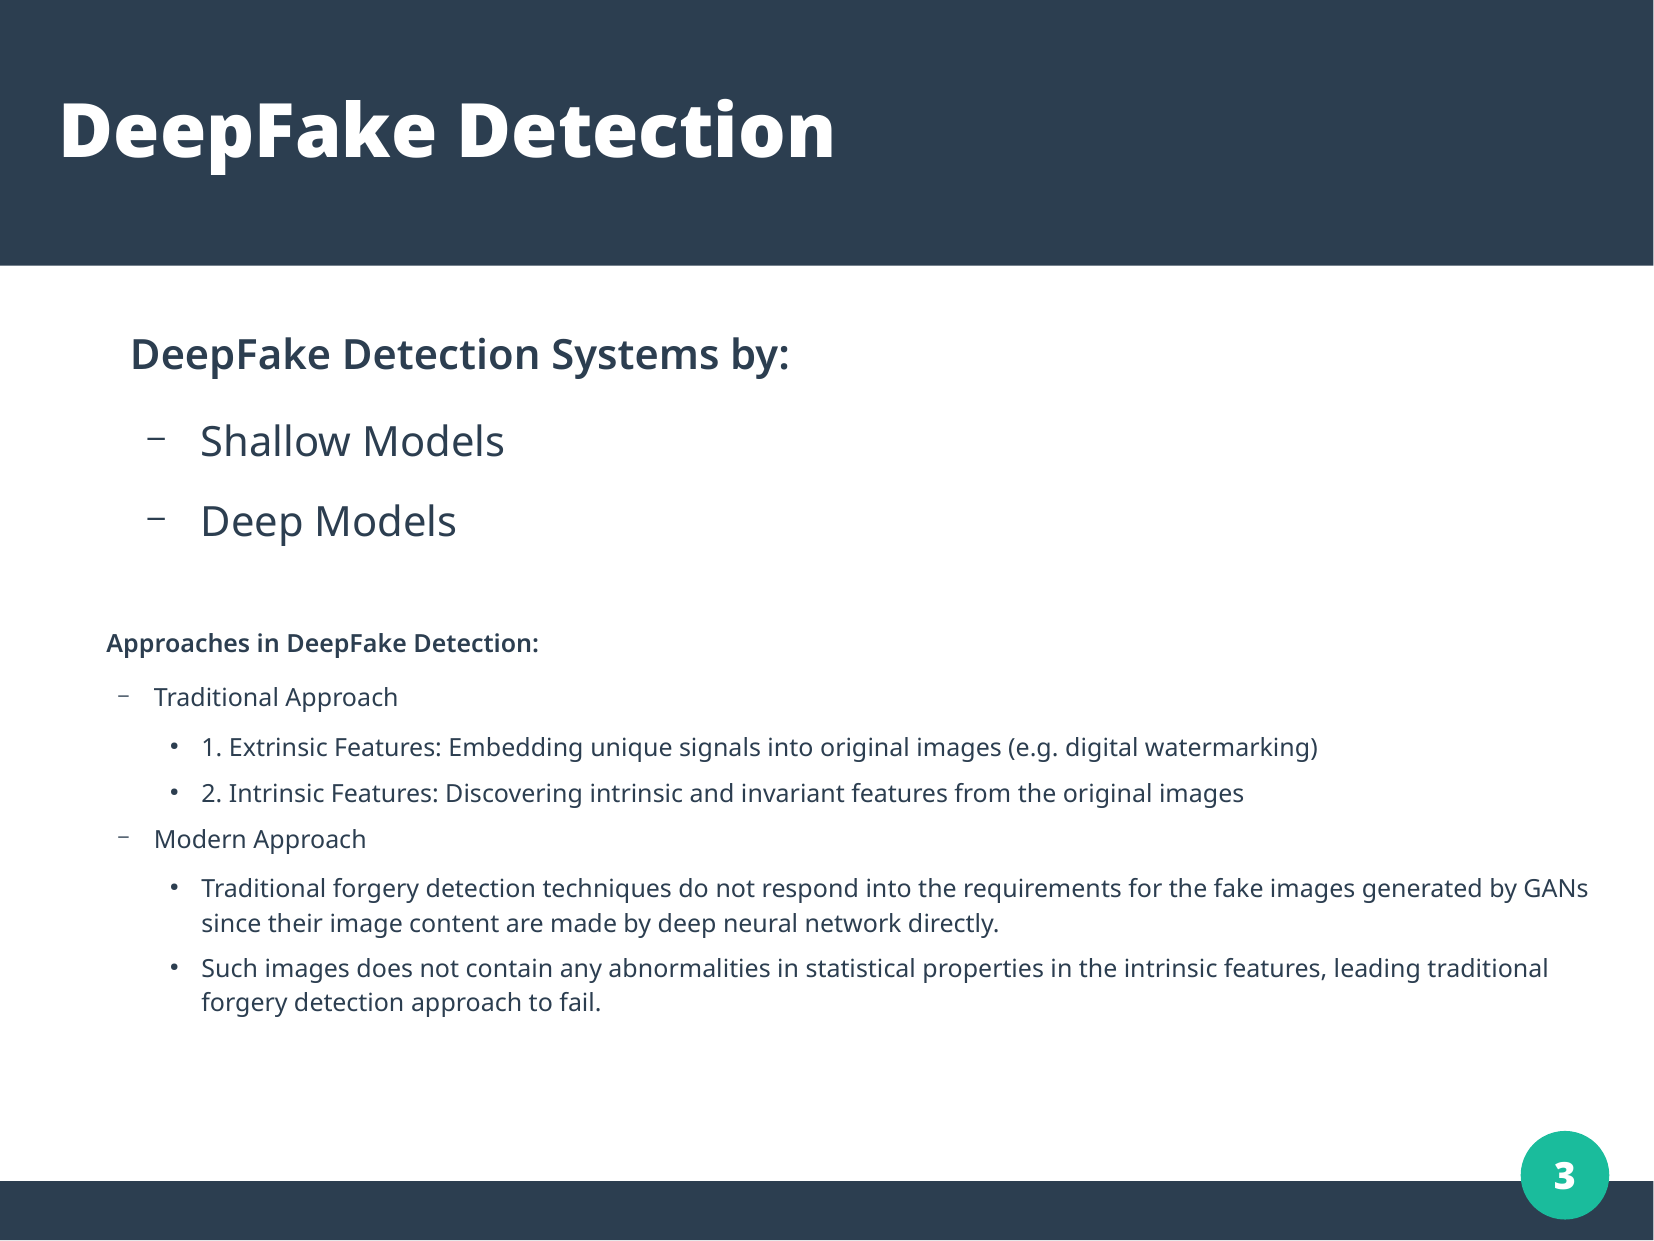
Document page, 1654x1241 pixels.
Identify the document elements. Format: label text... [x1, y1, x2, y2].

list DeepFake Detection Systems by: Shallow Models Deep Models [59, 324, 1595, 571]
list Approaches in DeepFake Detection: Traditional Approach 1. Extrinsic Features: Embedding unique signals into original images (e.g. digital watermarking) 2. Intrinsic Features: Discovering intrinsic and invariant features from the original images Modern Approach Traditional forgery detection techniques do not respond into the requirements for the fake images generated by GANs since their image content are made by deep neural network directly. Such images does not contain any abnormalities in statistical properties in the intrinsic features, leading traditional forgery detection approach to fail. [59, 625, 1595, 1021]
title DeepFake Detection [59, 49, 1595, 207]
